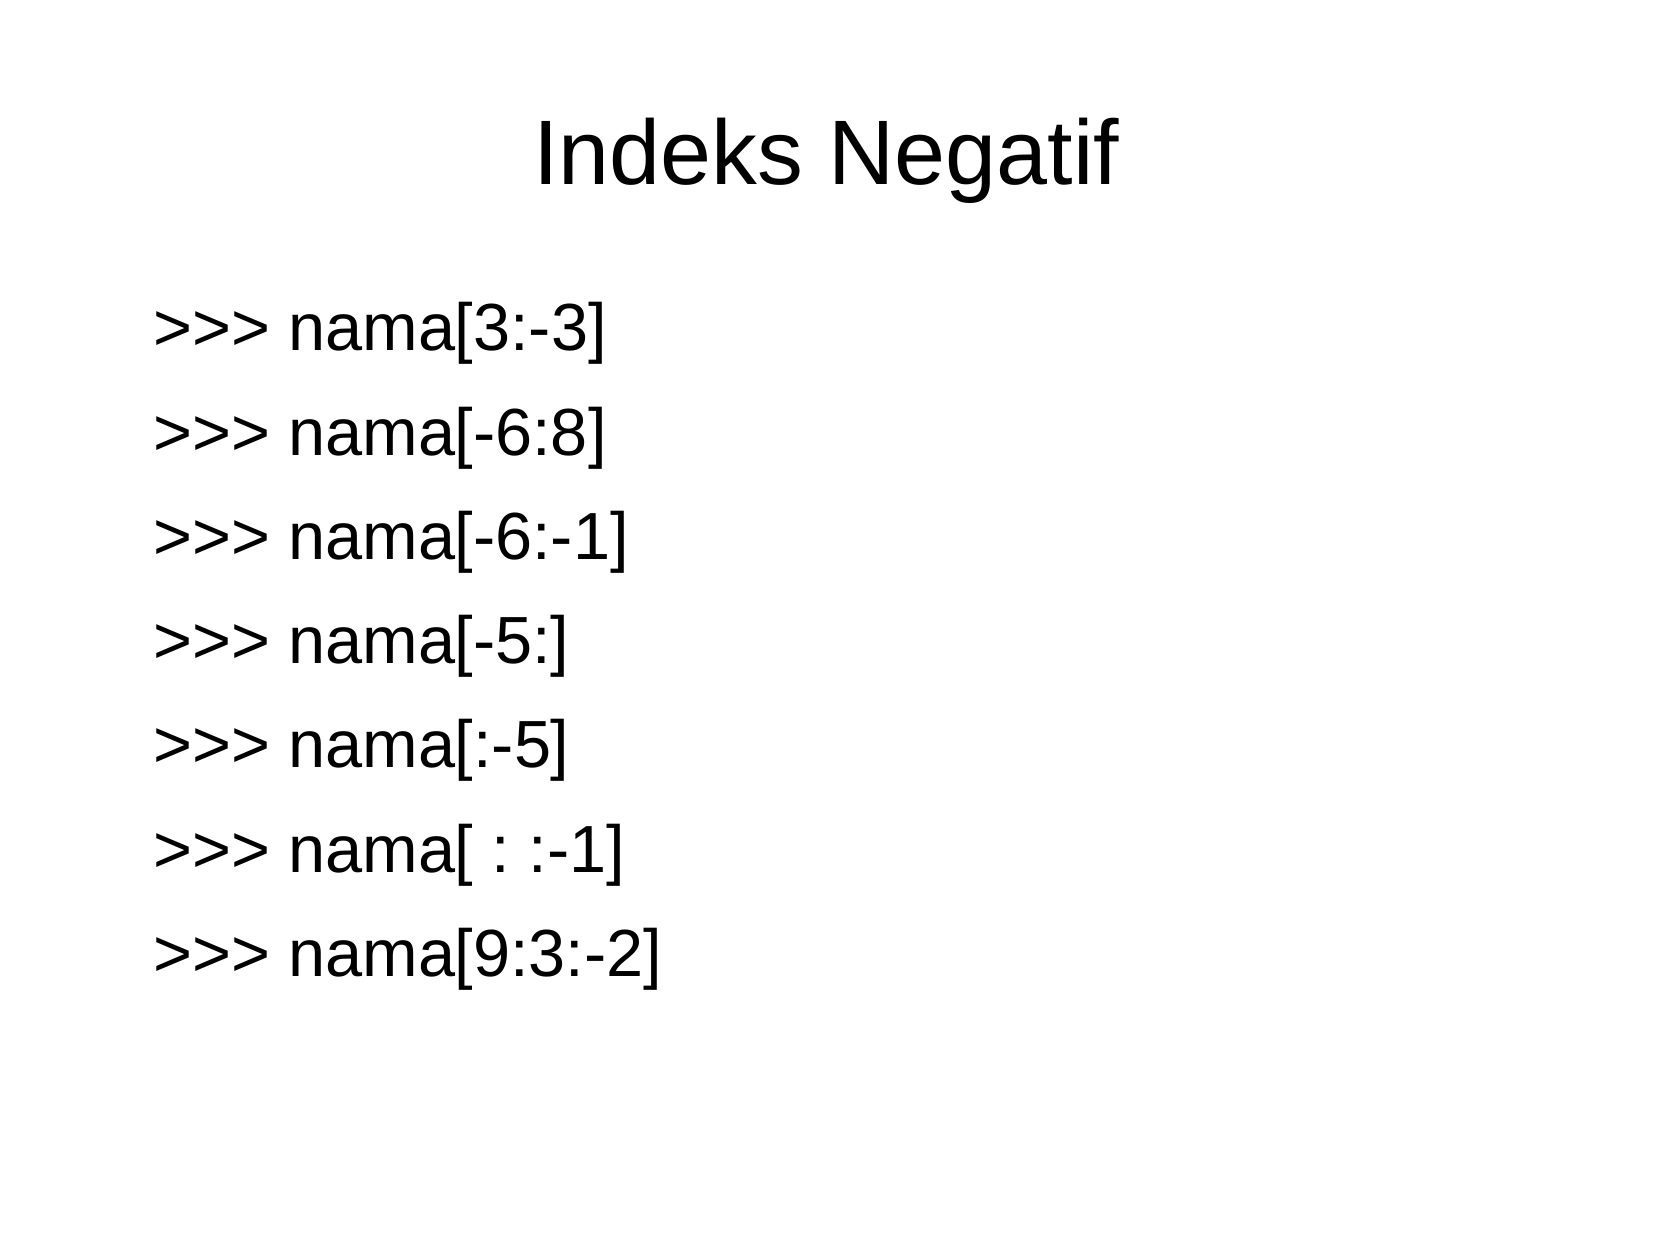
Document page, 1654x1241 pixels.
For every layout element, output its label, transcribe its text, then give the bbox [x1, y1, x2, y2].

title Indeks Negatif [82, 49, 1571, 257]
list >>> nama[3:-3] >>> nama[-6:8] >>> nama[-6:-1] >>> nama[-5:] >>> nama[:-5] >>> nama[ : :-1] >>> nama[9:3:-2] [82, 290, 1571, 1156]
